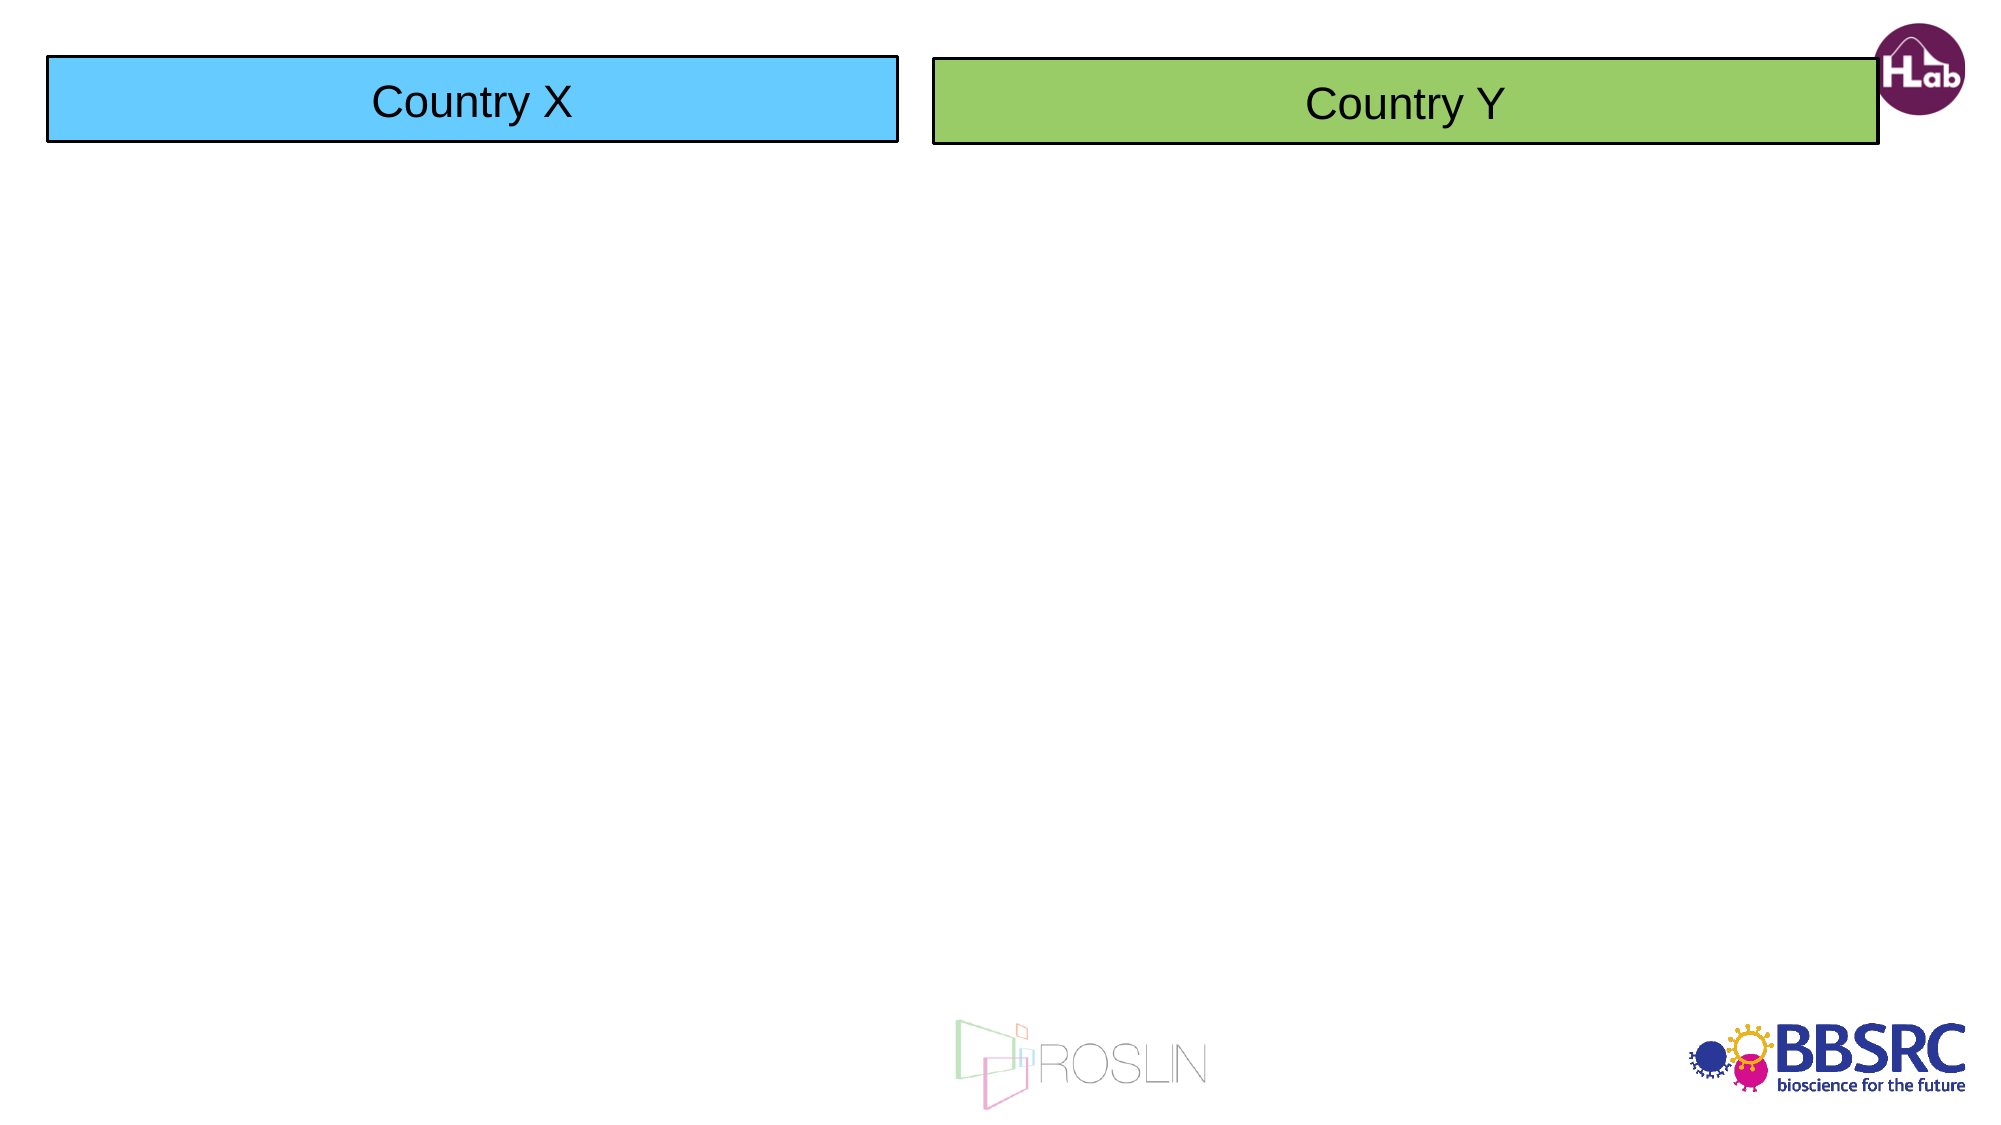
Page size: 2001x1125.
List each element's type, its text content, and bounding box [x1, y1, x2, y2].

text_box Country X [47, 56, 898, 142]
text_box Country Y [933, 58, 1878, 144]
picture [948, 985, 1219, 1125]
picture [1872, 21, 1966, 116]
picture [1687, 1020, 1966, 1098]
